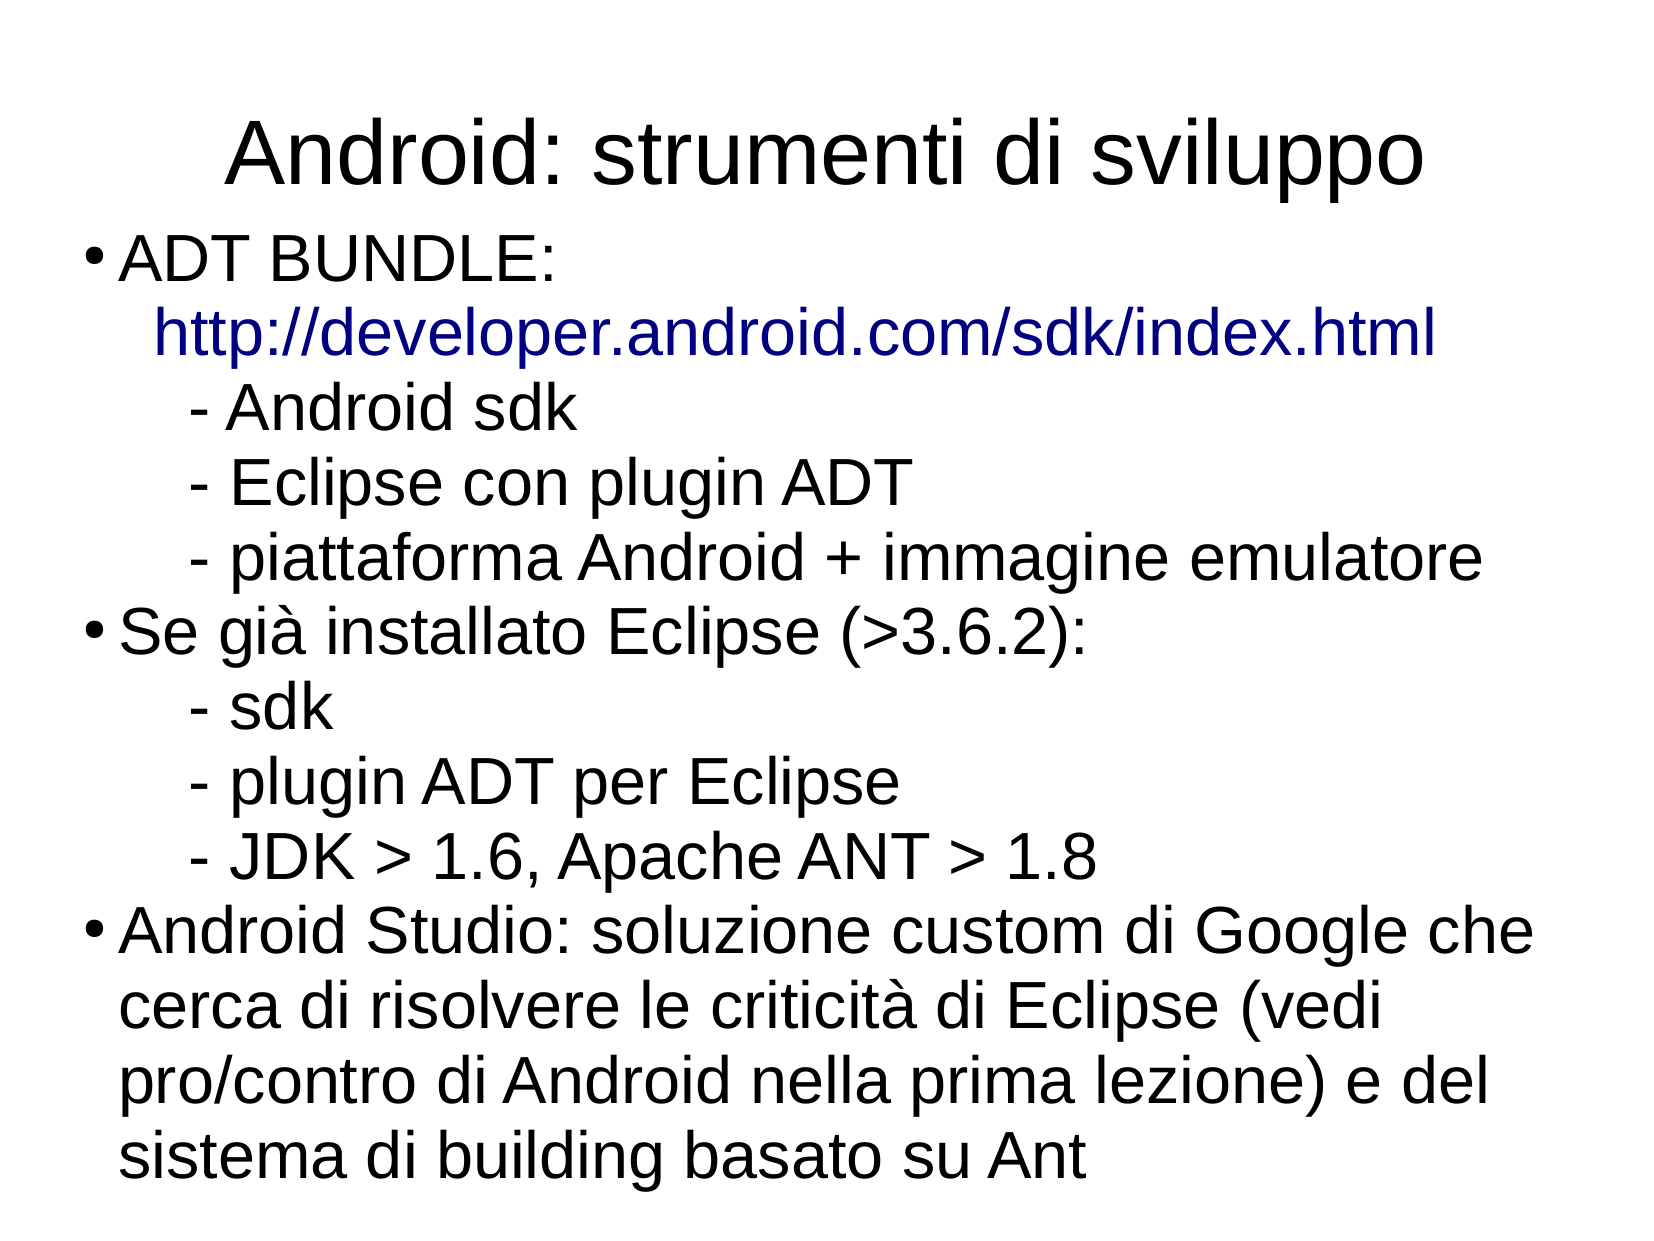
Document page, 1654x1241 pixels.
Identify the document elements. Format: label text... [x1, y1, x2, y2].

subtitle ADT BUNDLE: http://developer.android.com/sdk/index.html - Android sdk - Eclipse con plugin ADT - piattaforma Android + immagine emulatore Se già installato Eclipse (>3.6.2): - sdk - plugin ADT per Eclipse - JDK > 1.6, Apache ANT > 1.8 Android Studio: soluzione custom di Google che cerca di risolvere le criticità di Eclipse (vedi pro/contro di Android nella prima lezione) e del sistema di building basato su Ant [82, 220, 1571, 1193]
title Android: strumenti di sviluppo [82, 49, 1571, 220]
